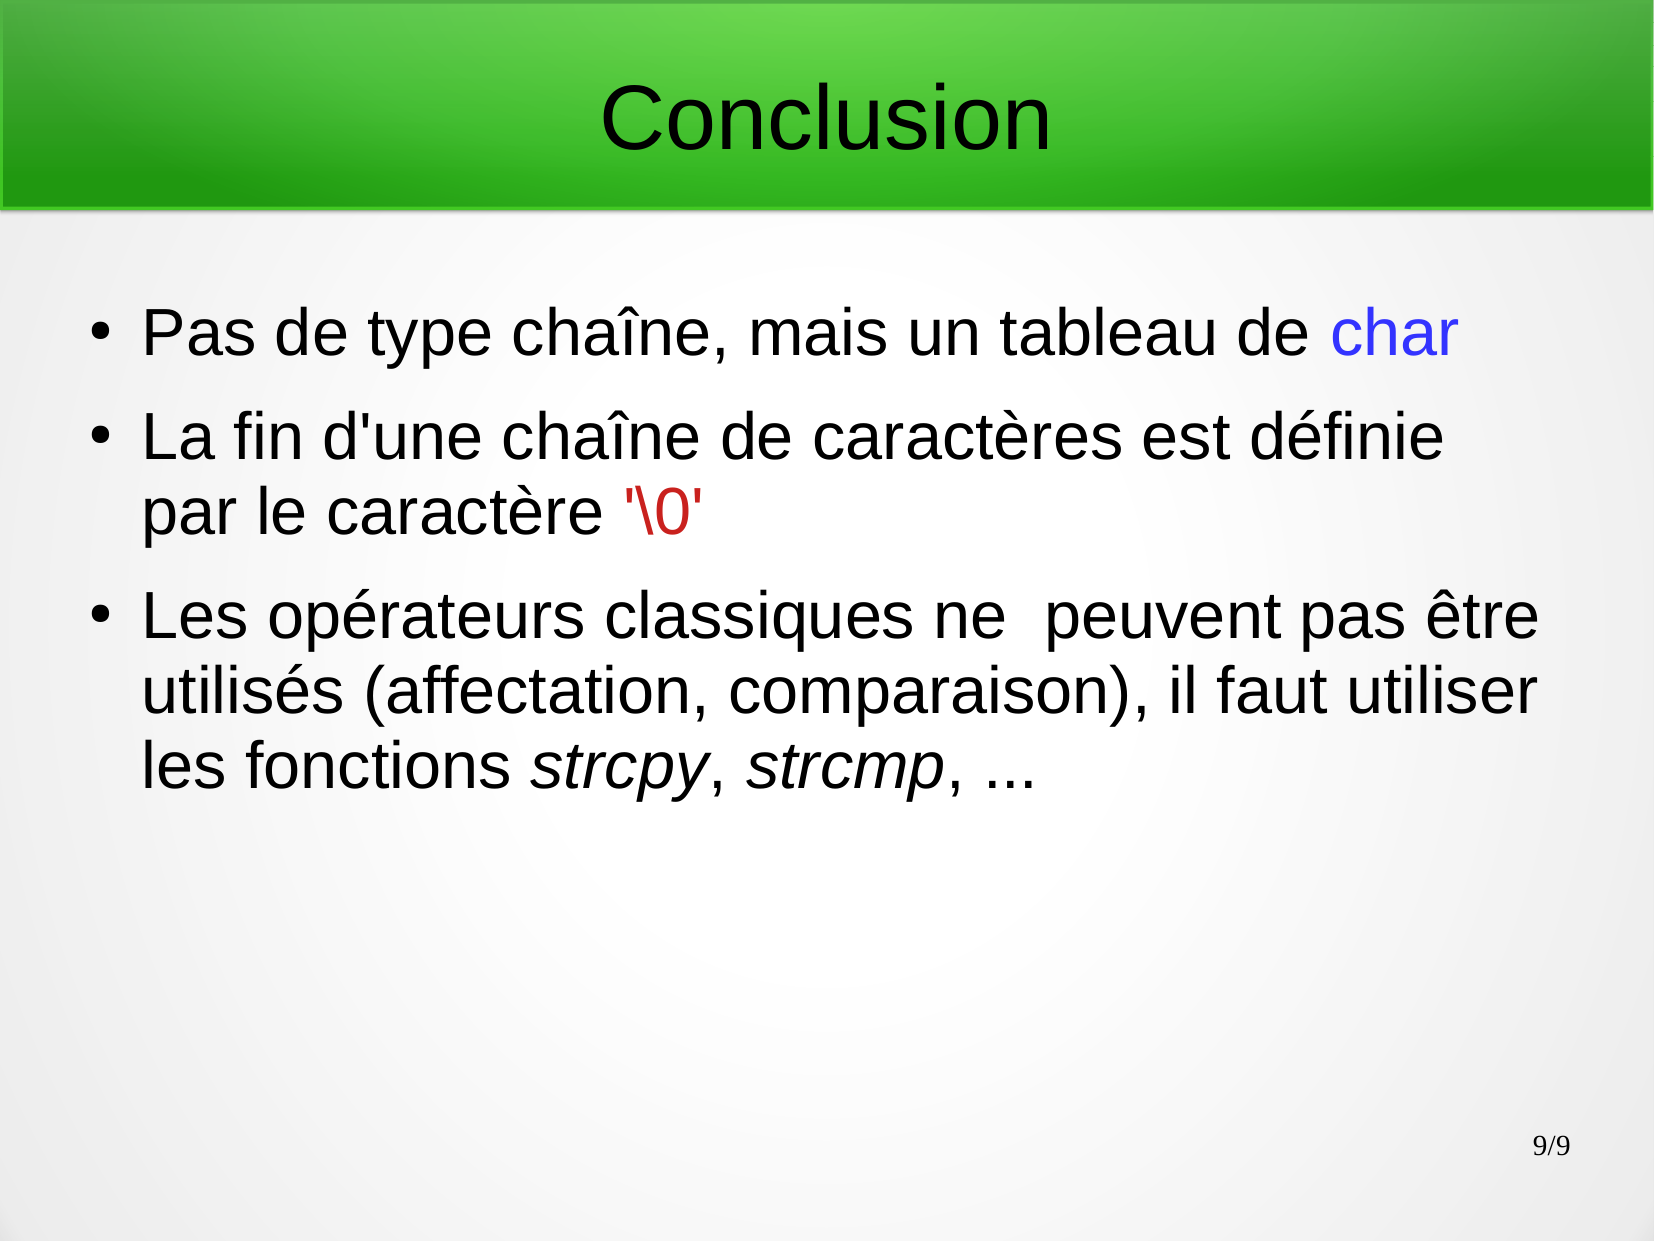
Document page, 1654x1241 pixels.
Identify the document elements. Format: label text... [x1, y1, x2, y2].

title Conclusion [82, 47, 1571, 189]
list Pas de type chaîne, mais un tableau de char La fin d'une chaîne de caractères est définie par le caractère '\0' Les opérateurs classiques ne peuvent pas être utilisés (affectation, comparaison), il faut utiliser les fonctions strcpy, strcmp, ... [70, 295, 1560, 1015]
